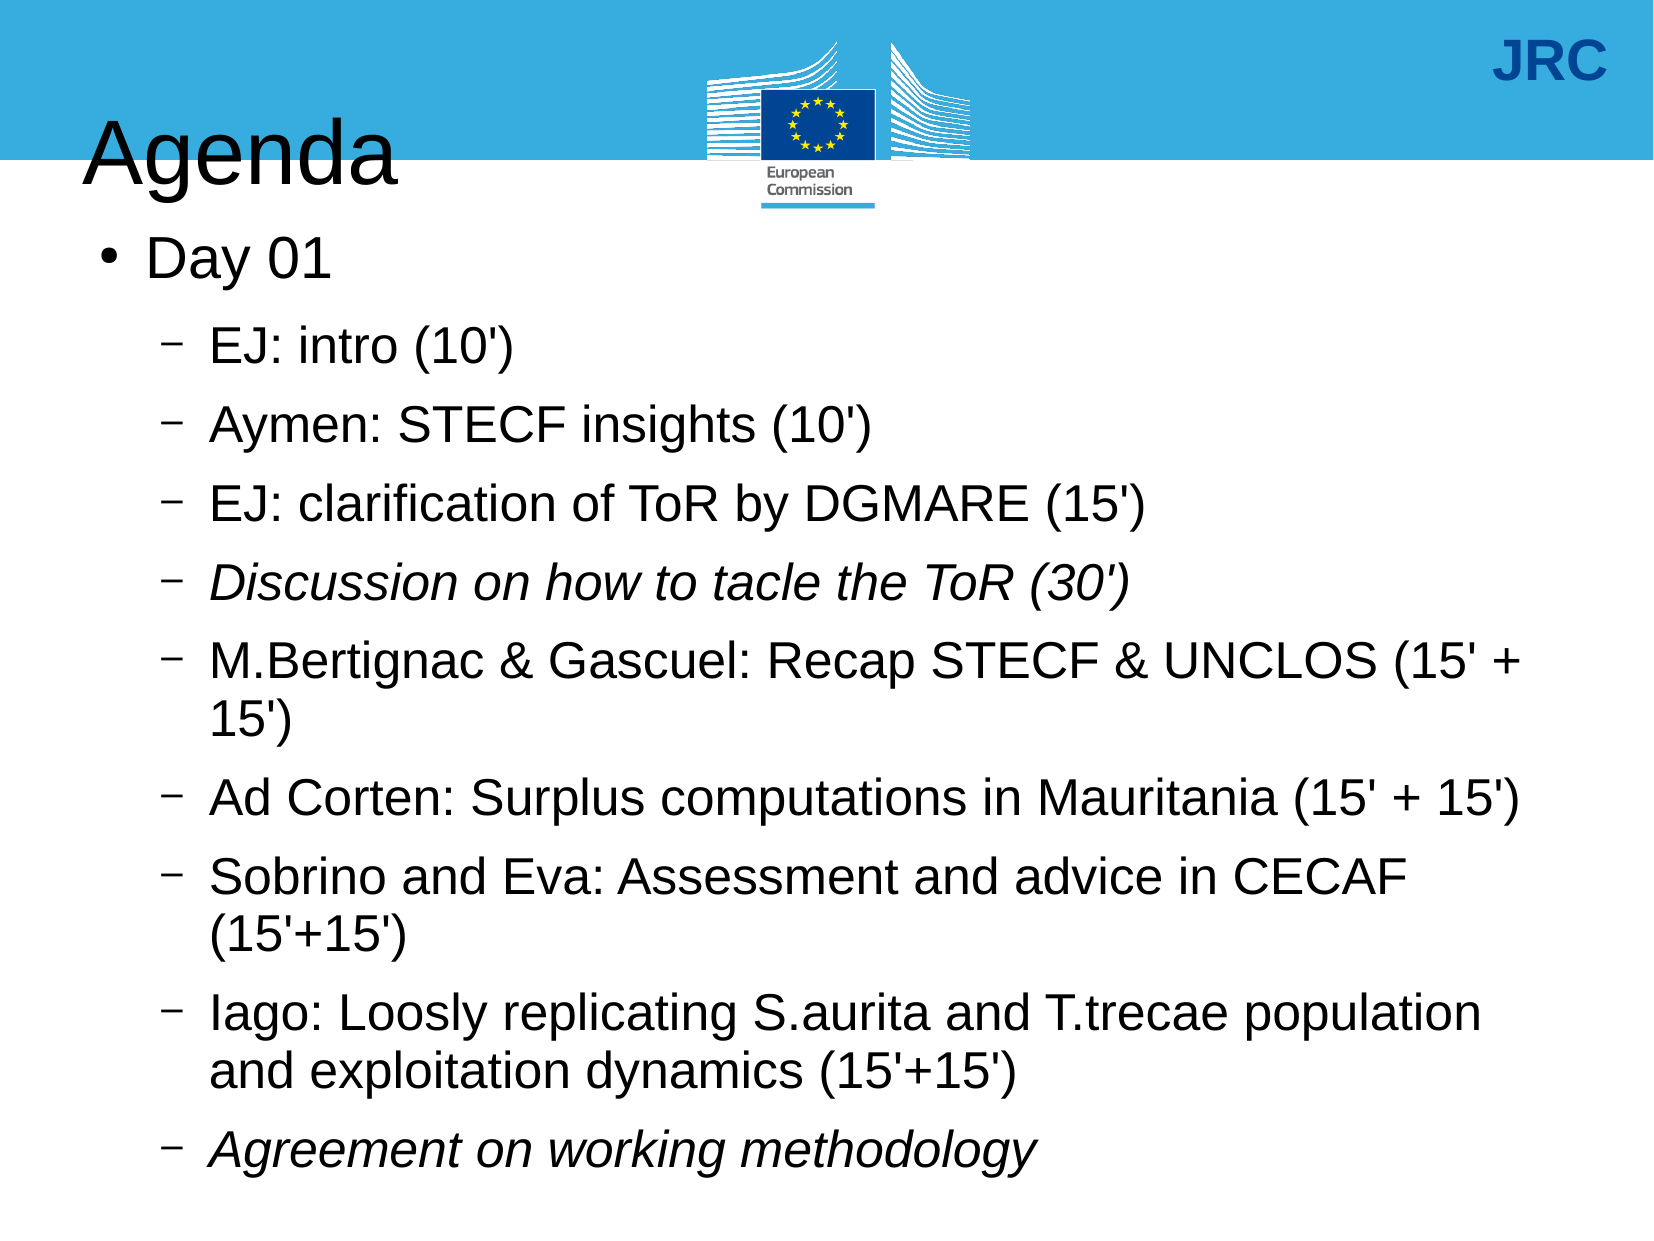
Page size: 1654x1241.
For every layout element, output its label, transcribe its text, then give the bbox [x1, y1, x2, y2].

title Agenda [82, 49, 1571, 257]
text_box [0, 0, 1653, 160]
picture [707, 41, 970, 49]
text_box JRC [1470, 22, 1631, 94]
list Day 01 EJ: intro (10') Aymen: STECF insights (10') EJ: clarification of ToR by DGMARE (15') Discussion on how to tacle the ToR (30') M.Bertignac & Gascuel: Recap STECF & UNCLOS (15' + 15') Ad Corten: Surplus computations in Mauritania (15' + 15') Sobrino and Eva: Assessment and advice in CECAF (15'+15') Iago: Loosly replicating S.aurita and T.trecae population and exploitation dynamics (15'+15') Agreement on working methodology [82, 257, 1538, 1205]
